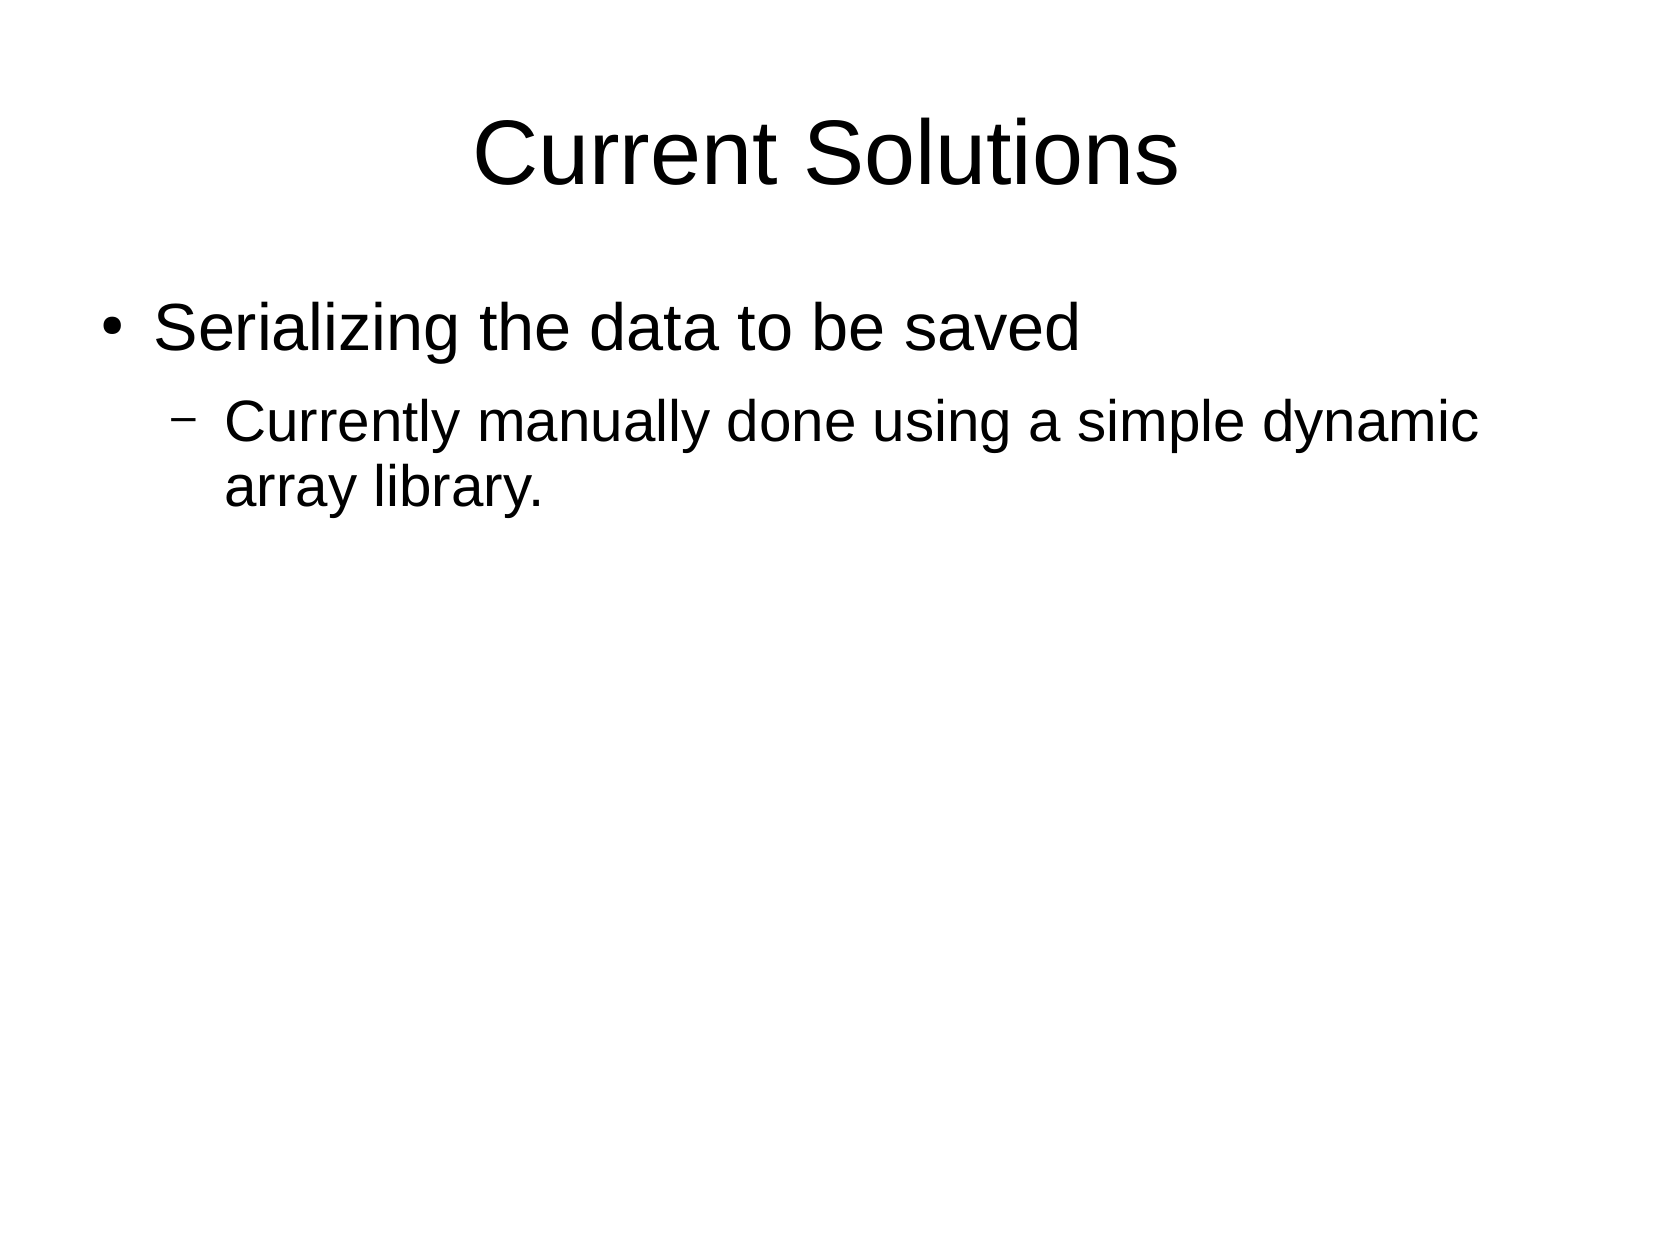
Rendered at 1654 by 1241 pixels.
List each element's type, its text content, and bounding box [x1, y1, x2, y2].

list Serializing the data to be saved Currently manually done using a simple dynamic array library. [82, 290, 1571, 1010]
title Current Solutions [82, 49, 1571, 257]
